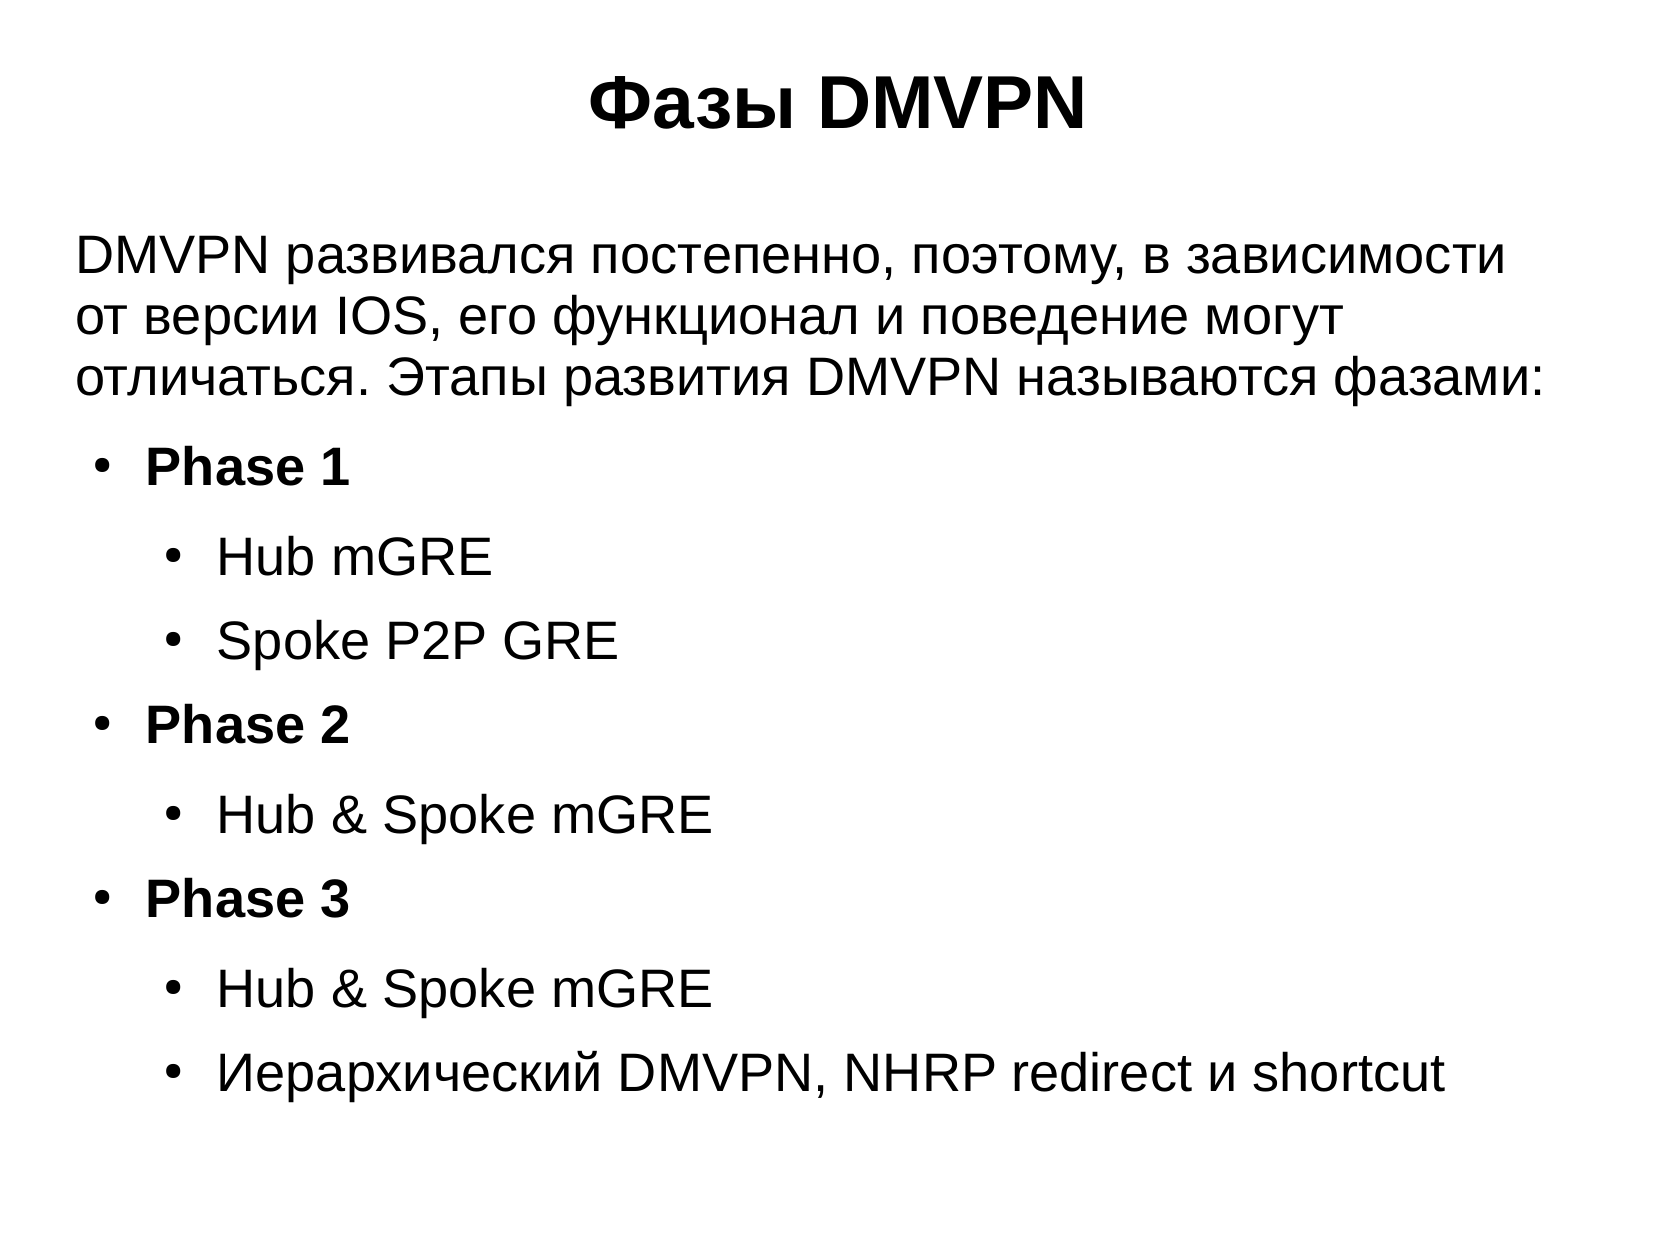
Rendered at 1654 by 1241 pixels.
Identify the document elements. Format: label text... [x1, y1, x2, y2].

text_box Фазы DMVPN [64, 37, 1613, 151]
list DMVPN развивался постепенно, поэтому, в зависимости от версии IOS, его функционал и поведение могут отличаться. Этапы развития DMVPN называются фазами: Phase 1 Hub mGRE Spoke P2P GRE Phase 2 Hub & Spoke mGRE Phase 3 Hub & Spoke mGRE Иерархический DMVPN, NHRP redirect и shortcut [75, 225, 1576, 1104]
